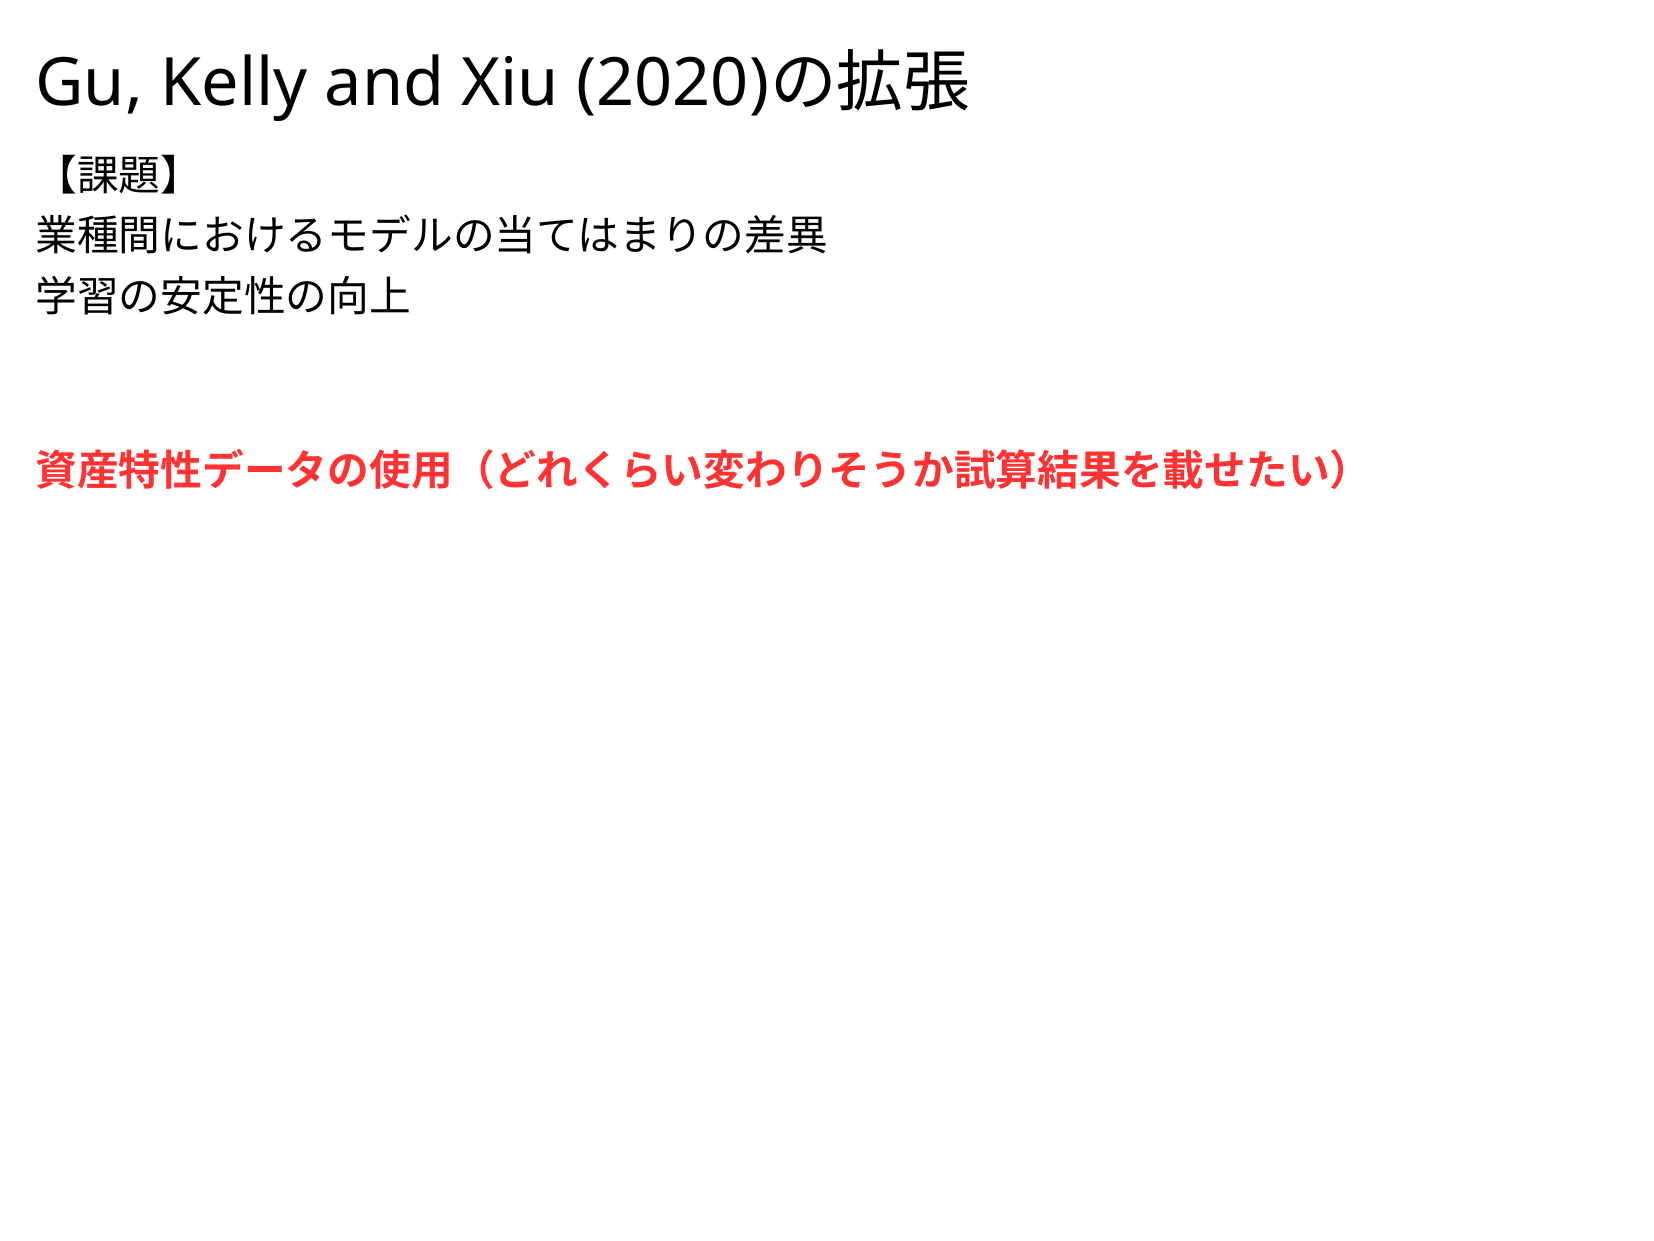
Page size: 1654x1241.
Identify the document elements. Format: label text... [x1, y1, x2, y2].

subtitle 【課題】 業種間におけるモデルの当てはまりの差異 学習の安定性の向上 資産特性データの使用（どれくらい変わりそうか試算結果を載せたい） [35, 141, 1619, 1109]
title Gu, Kelly and Xiu (2020)の拡張 [35, 23, 1619, 130]
